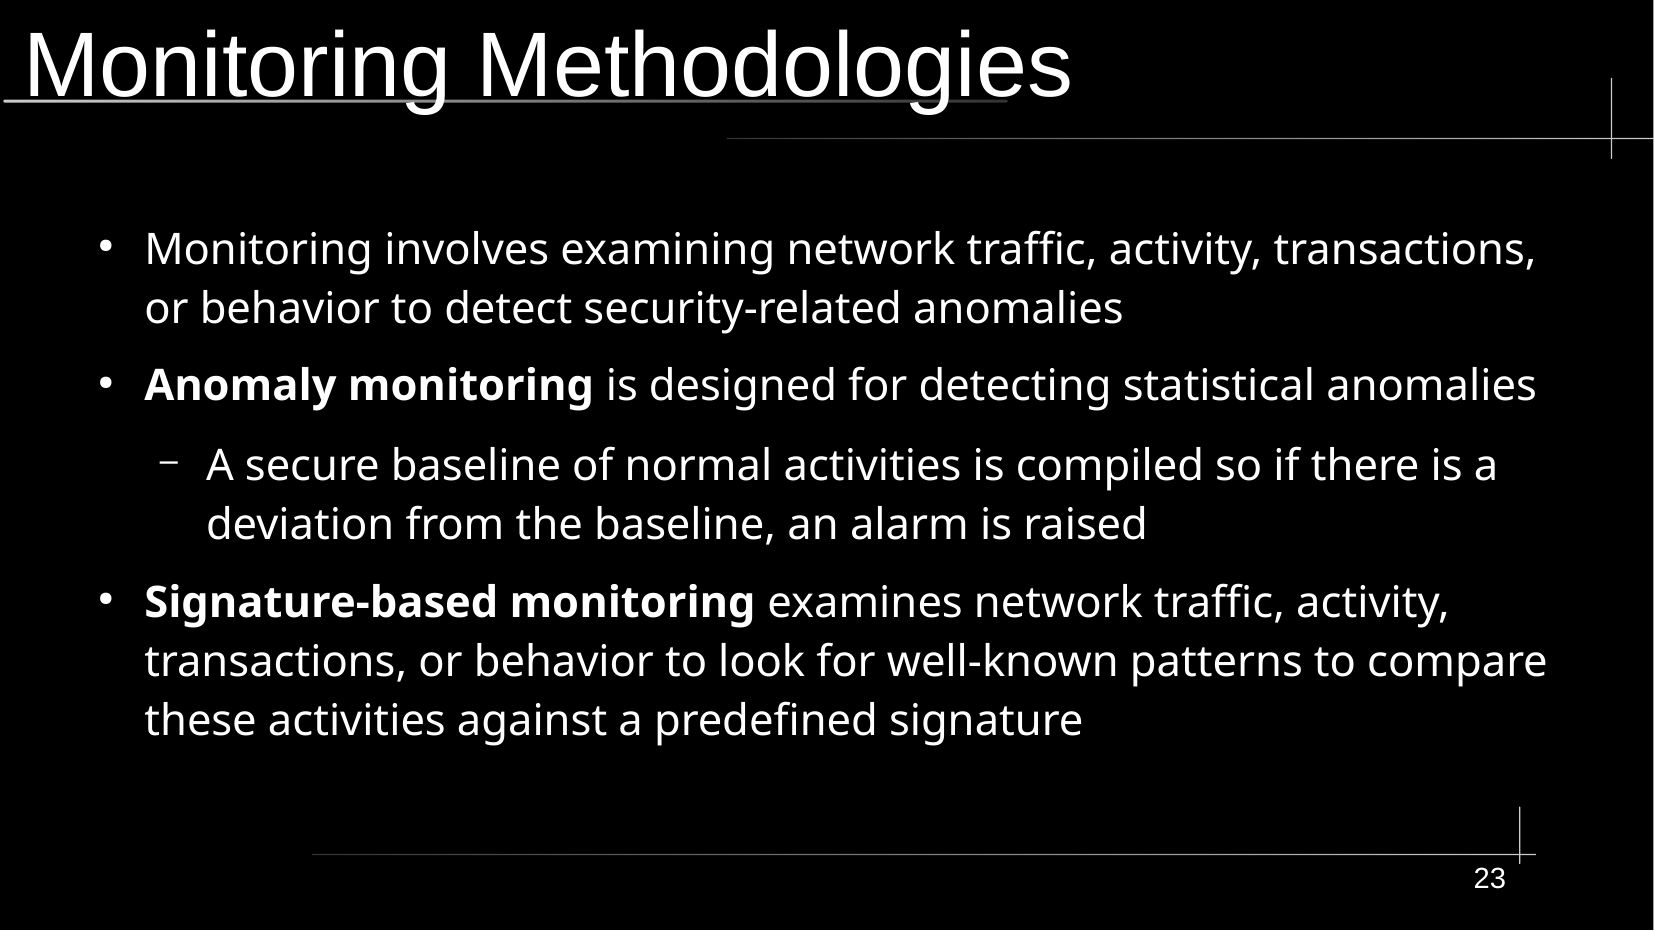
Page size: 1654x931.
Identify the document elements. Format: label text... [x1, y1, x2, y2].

list Monitoring involves examining network traffic, activity, transactions, or behavior to detect security-related anomalies Anomaly monitoring is designed for detecting statistical anomalies A secure baseline of normal activities is compiled so if there is a deviation from the baseline, an alarm is raised Signature-based monitoring examines network traffic, activity, transactions, or behavior to look for well-known patterns to compare these activities against a predefined signature [82, 217, 1571, 758]
title Monitoring Methodologies [23, 11, 1589, 119]
